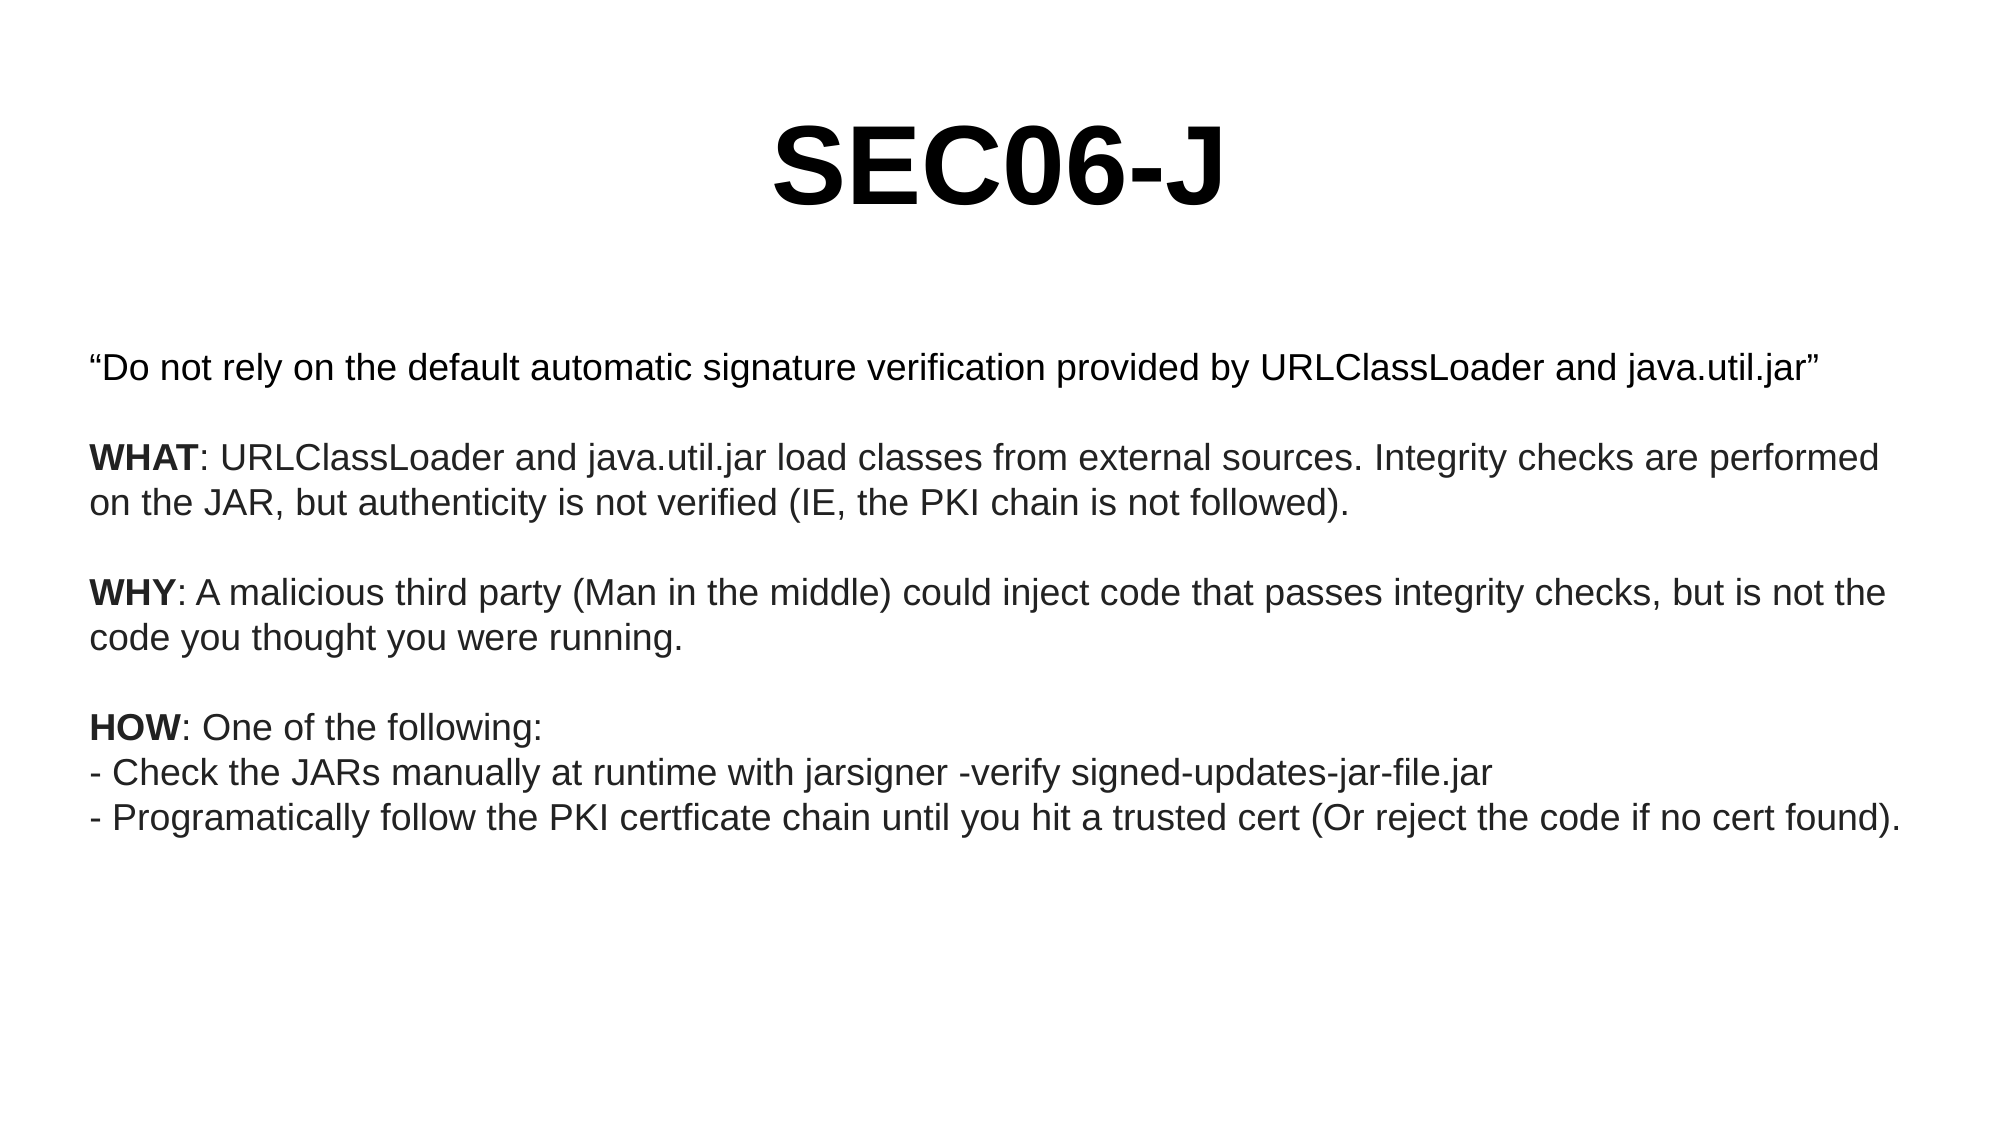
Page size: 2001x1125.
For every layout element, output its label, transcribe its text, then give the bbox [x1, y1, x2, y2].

text_box “Do not rely on the default automatic signature verification provided by URLClassLoader and java.util.jar” WHAT: URLClassLoader and java.util.jar load classes from external sources. Integrity checks are performed on the JAR, but authenticity is not verified (IE, the PKI chain is not followed). WHY: A malicious third party (Man in the middle) could inject code that passes integrity checks, but is not the code you thought you were running. HOW: One of the following: - Check the JARs manually at runtime with jarsigner -verify signed-updates-jar-file.jar - Programatically follow the PKI certficate chain until you hit a trusted cert (Or reject the code if no cert found). [74, 264, 1926, 917]
text_box SEC06-J [137, 59, 1863, 264]
